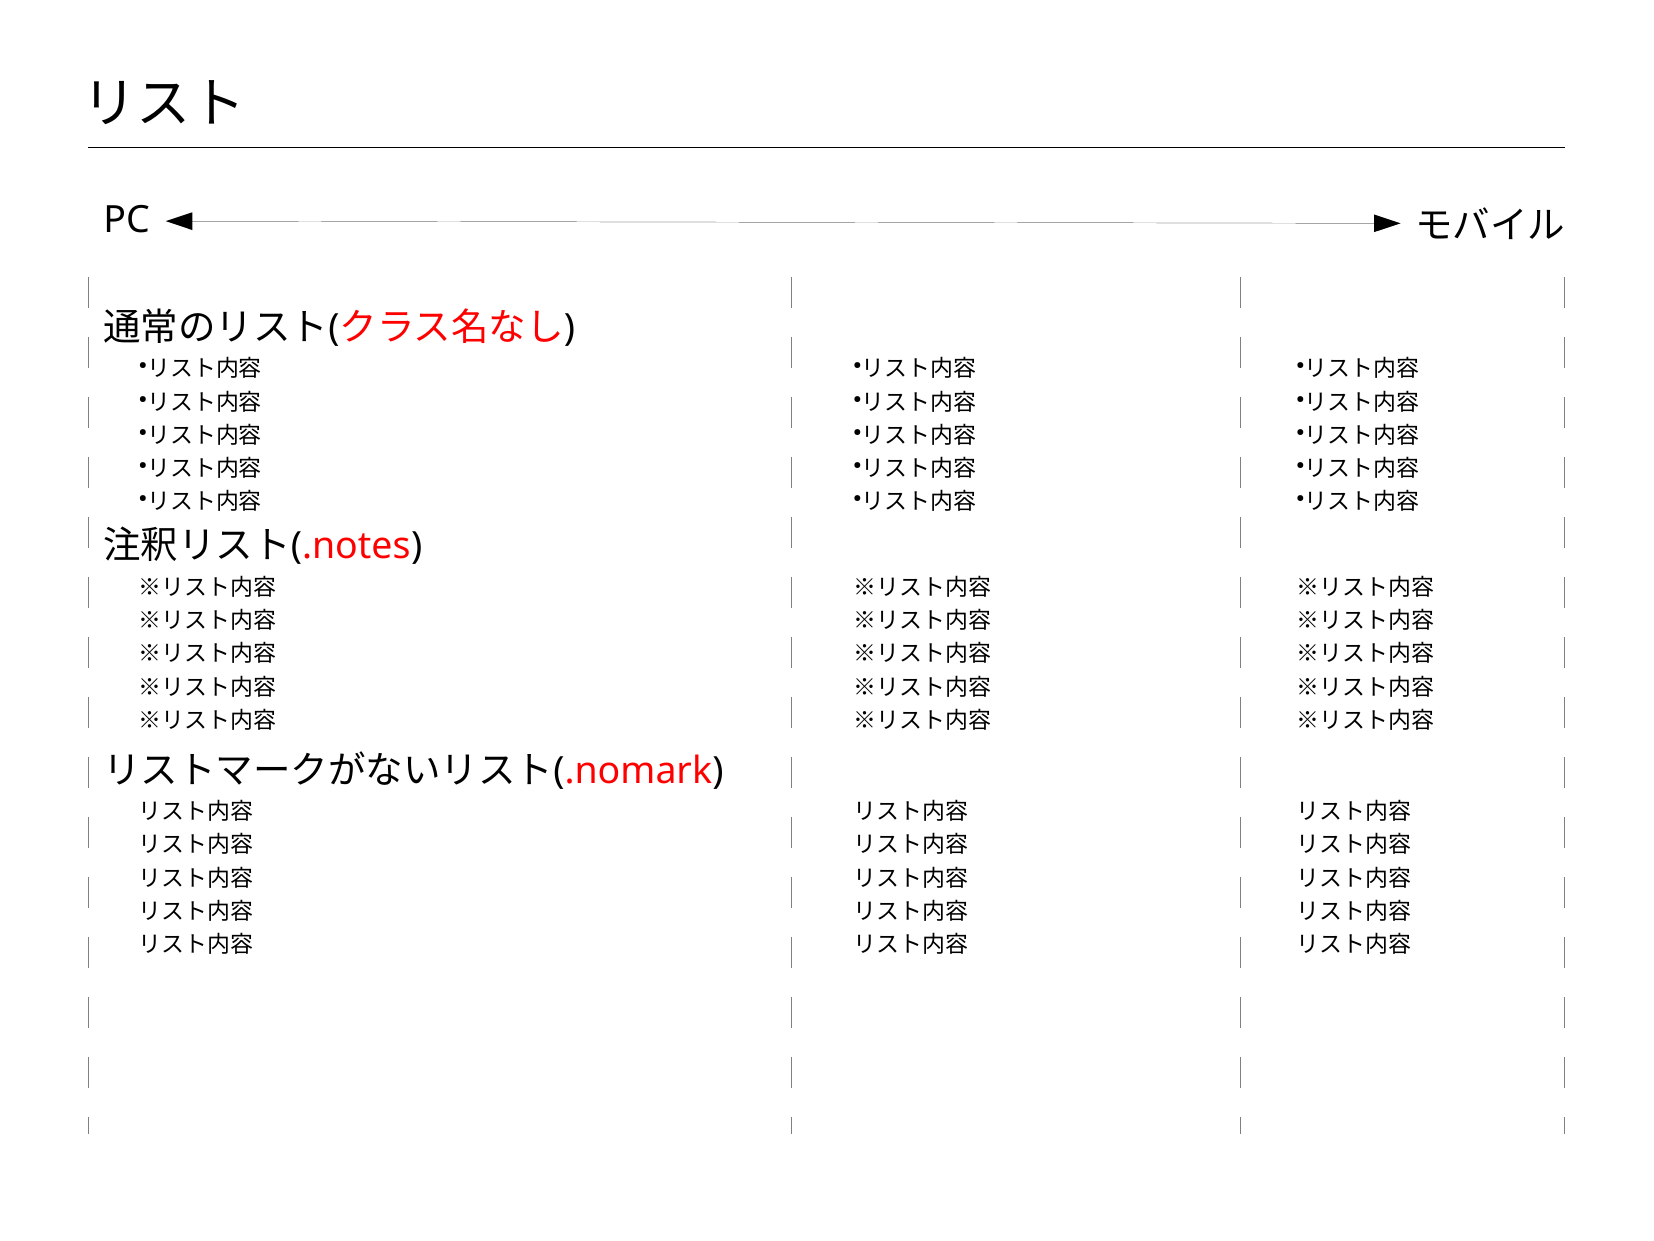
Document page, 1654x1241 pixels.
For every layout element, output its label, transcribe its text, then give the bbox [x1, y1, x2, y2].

text_box リスト内容 リスト内容 リスト内容 リスト内容 リスト内容 [838, 785, 984, 973]
text_box PC [88, 185, 166, 257]
text_box リスト内容 リスト内容 リスト内容 リスト内容 リスト内容 [1281, 785, 1427, 973]
text_box モバイル [1400, 187, 1581, 259]
text_box 注釈リスト(.notes) [88, 507, 453, 579]
text_box リスト内容 リスト内容 リスト内容 リスト内容 リスト内容 [124, 804, 269, 973]
text_box リスト内容 リスト内容 リスト内容 リスト内容 リスト内容 [838, 342, 992, 530]
text_box リスト内容 リスト内容 リスト内容 リスト内容 リスト内容 [1281, 342, 1435, 530]
text_box リストマークがないリスト(.nomark) [88, 732, 754, 804]
text_box 通常のリスト(クラス名なし) [88, 289, 602, 361]
title リスト [82, 49, 1571, 148]
text_box ※リスト内容 ※リスト内容 ※リスト内容 ※リスト内容 ※リスト内容 [838, 561, 1007, 749]
text_box リスト内容 リスト内容 リスト内容 リスト内容 リスト内容 [124, 361, 277, 507]
text_box ※リスト内容 ※リスト内容 ※リスト内容 ※リスト内容 ※リスト内容 [1281, 561, 1450, 749]
text_box ※リスト内容 ※リスト内容 ※リスト内容 ※リスト内容 ※リスト内容 [124, 579, 292, 732]
